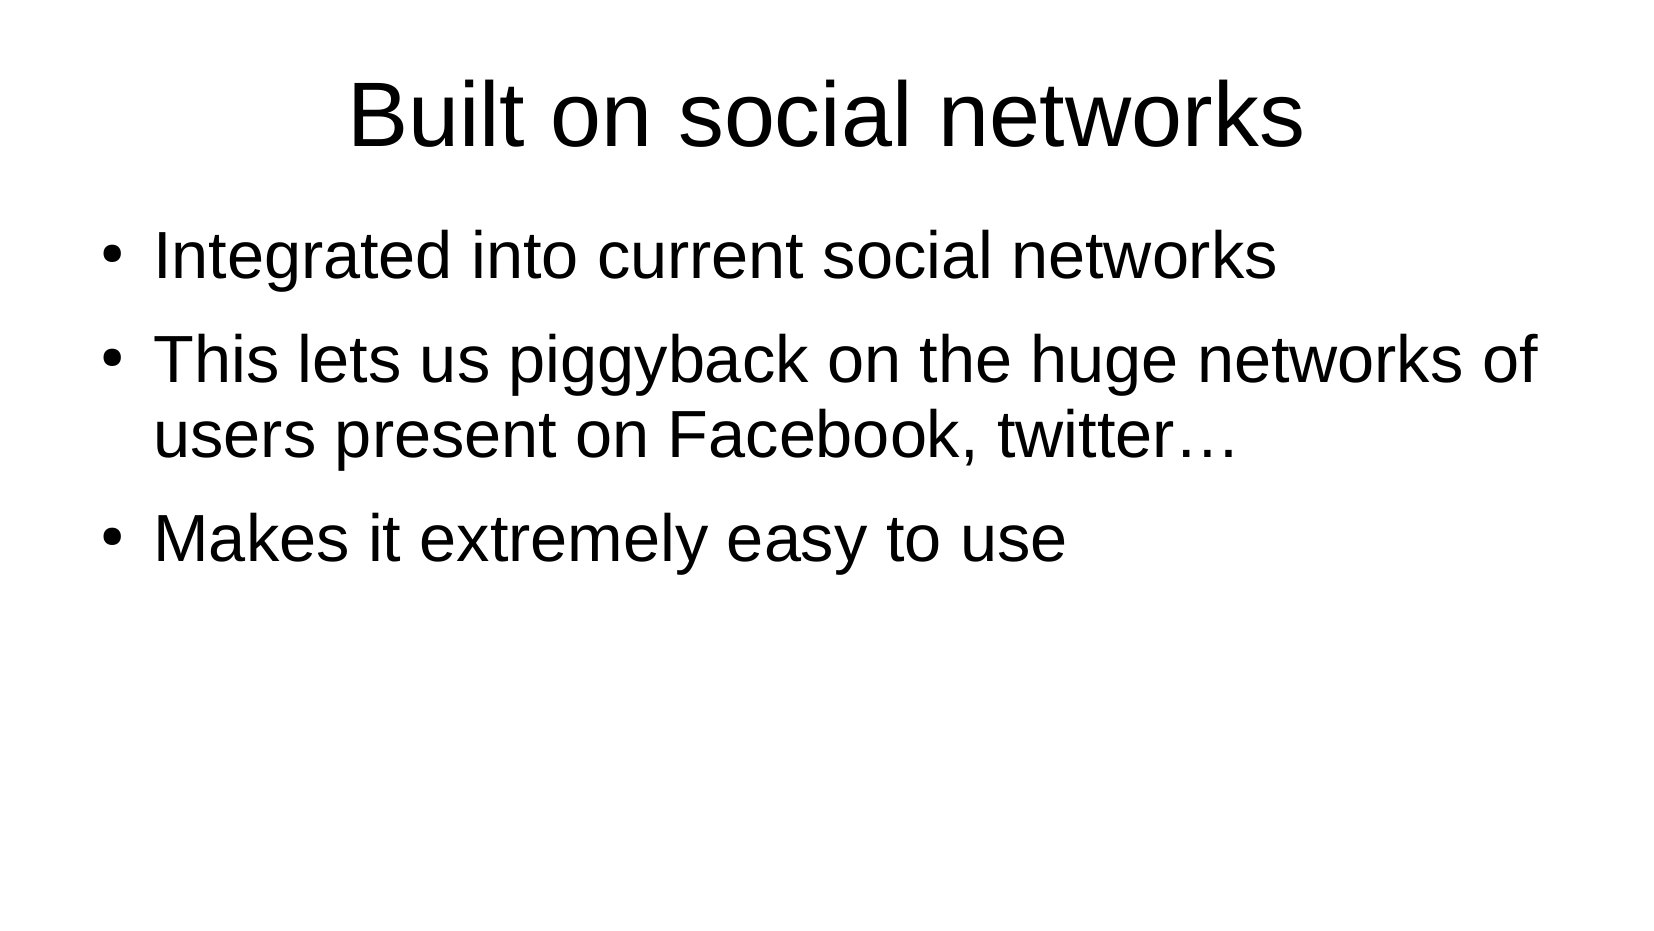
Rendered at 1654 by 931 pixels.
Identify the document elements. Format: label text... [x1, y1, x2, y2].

title Built on social networks [82, 37, 1571, 193]
list Integrated into current social networks This lets us piggyback on the huge networks of users present on Facebook, twitter… Makes it extremely easy to use [82, 217, 1571, 758]
